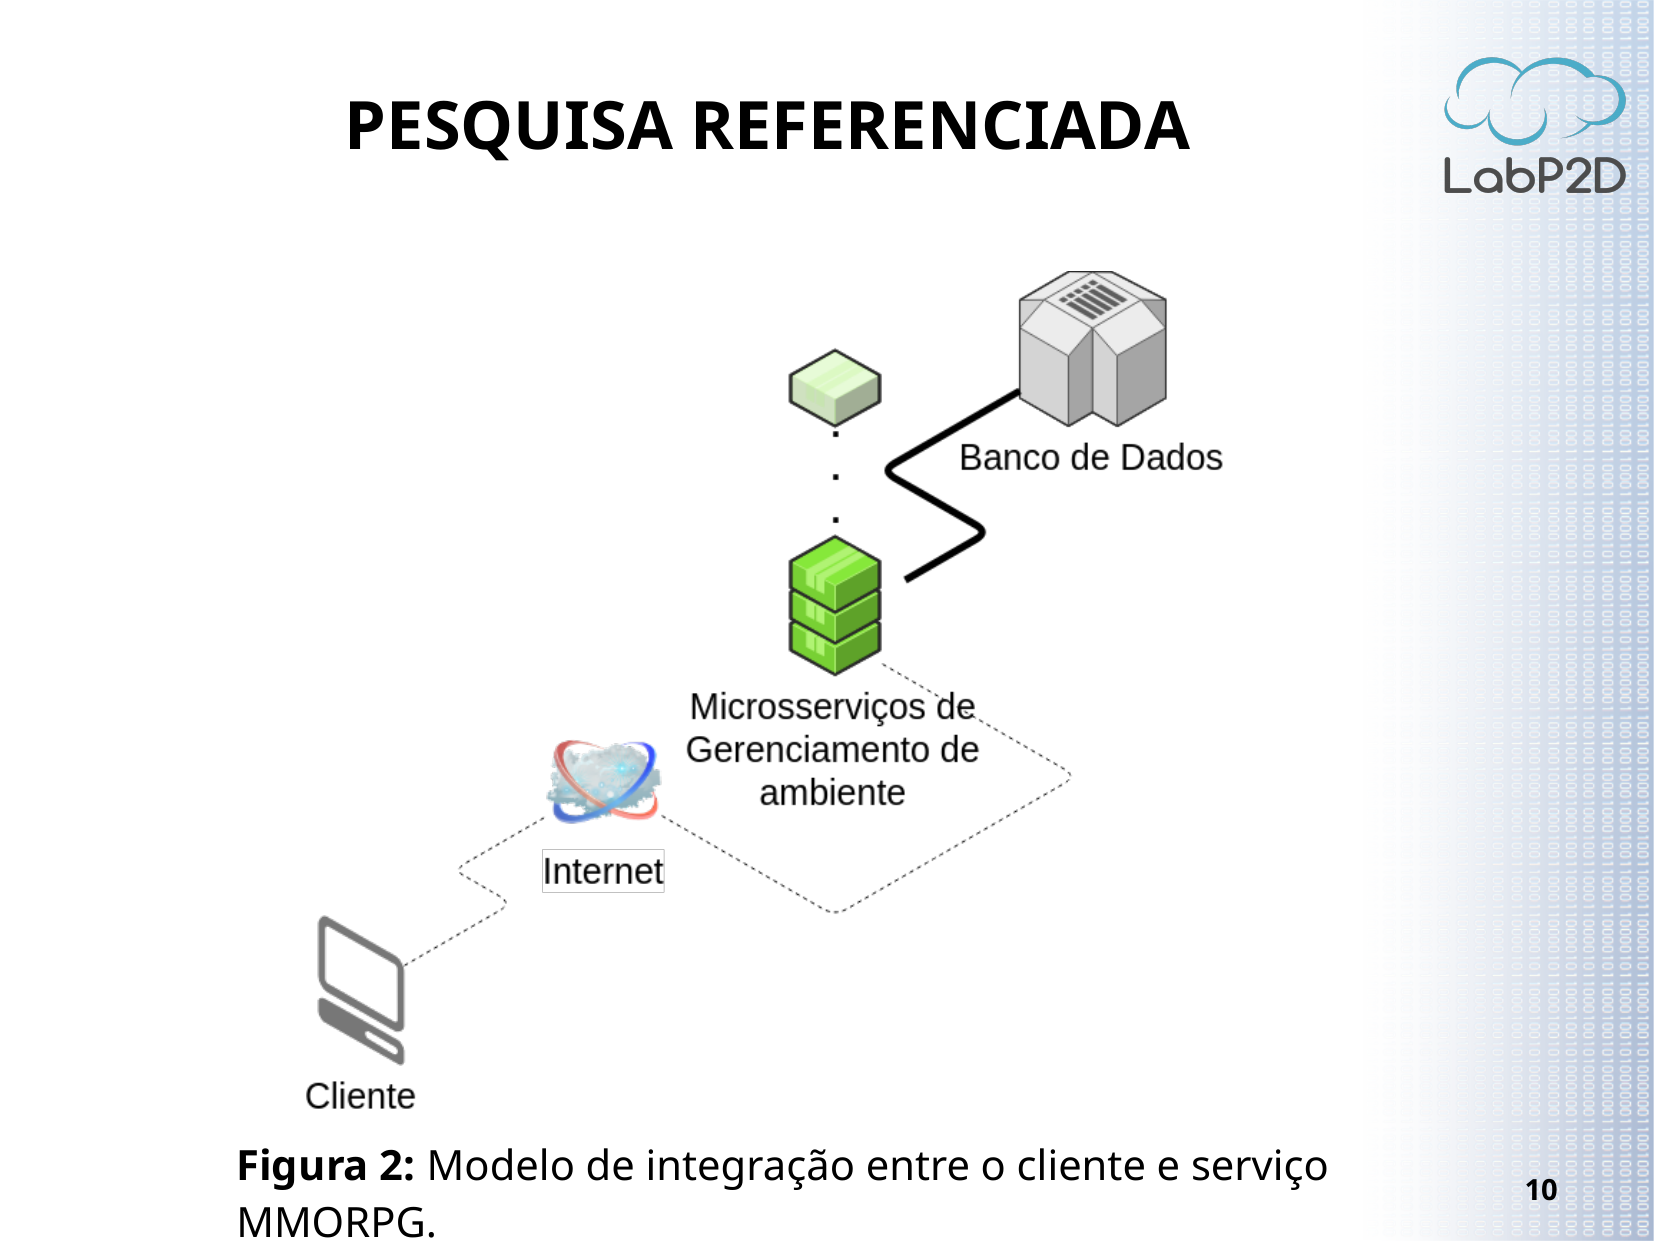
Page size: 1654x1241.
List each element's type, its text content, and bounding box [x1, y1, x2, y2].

picture [305, 271, 1224, 1116]
picture [1360, 1, 1654, 1240]
text_box Figura 2: Modelo de integração entre o cliente e serviço MMORPG. [221, 1128, 1435, 1191]
title PESQUISA REFERENCIADA [82, 19, 1453, 227]
